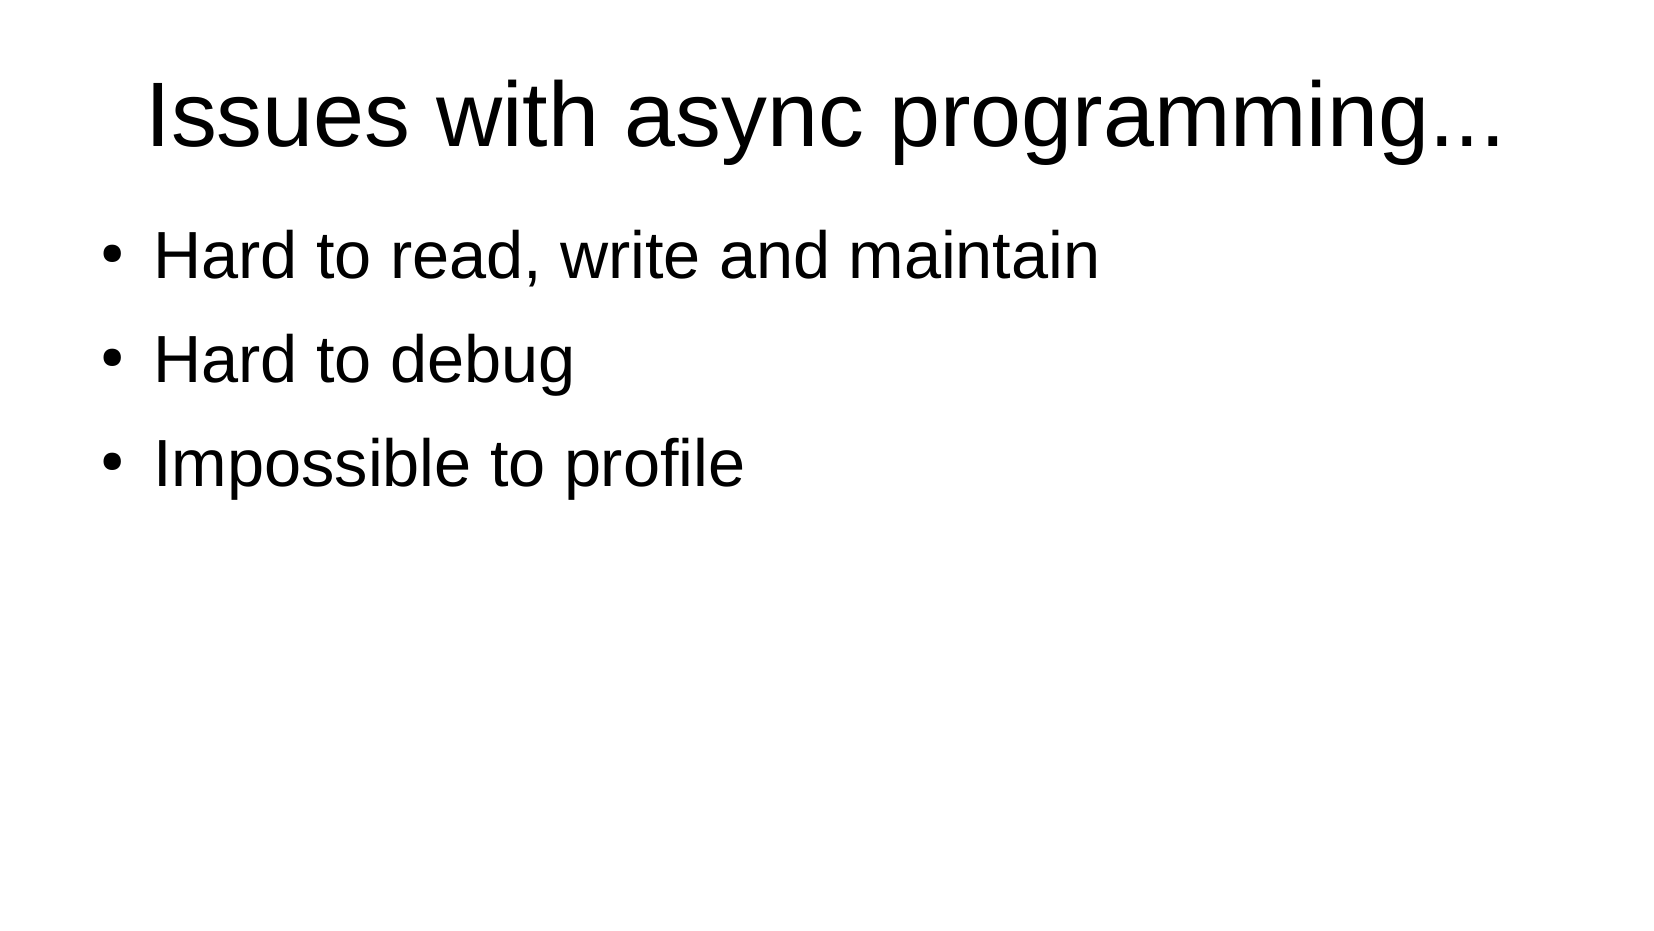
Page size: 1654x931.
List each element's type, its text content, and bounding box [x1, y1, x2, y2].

title Issues with async programming... [82, 37, 1571, 193]
list Hard to read, write and maintain Hard to debug Impossible to profile [82, 217, 1571, 758]
